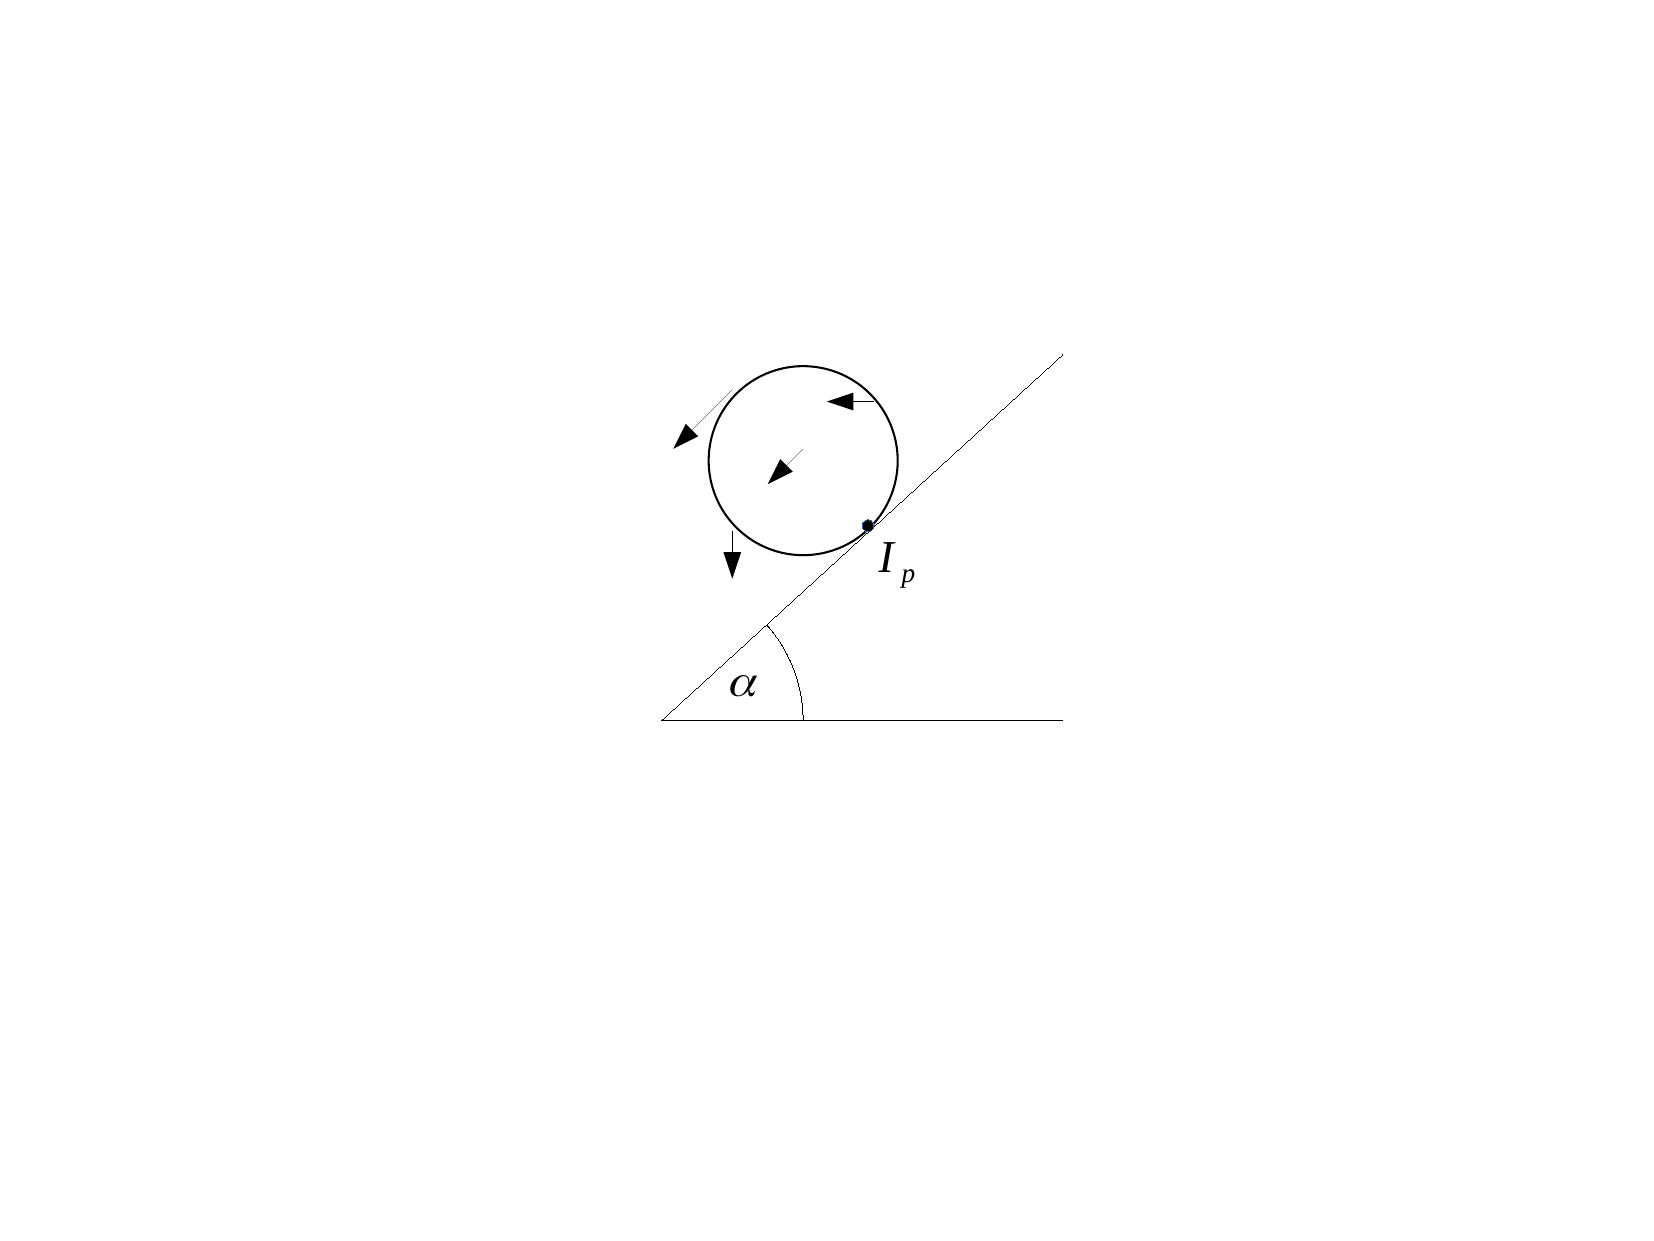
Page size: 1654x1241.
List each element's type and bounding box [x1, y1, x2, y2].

chart [720, 673, 763, 700]
text_box [862, 519, 875, 532]
chart [870, 531, 922, 589]
